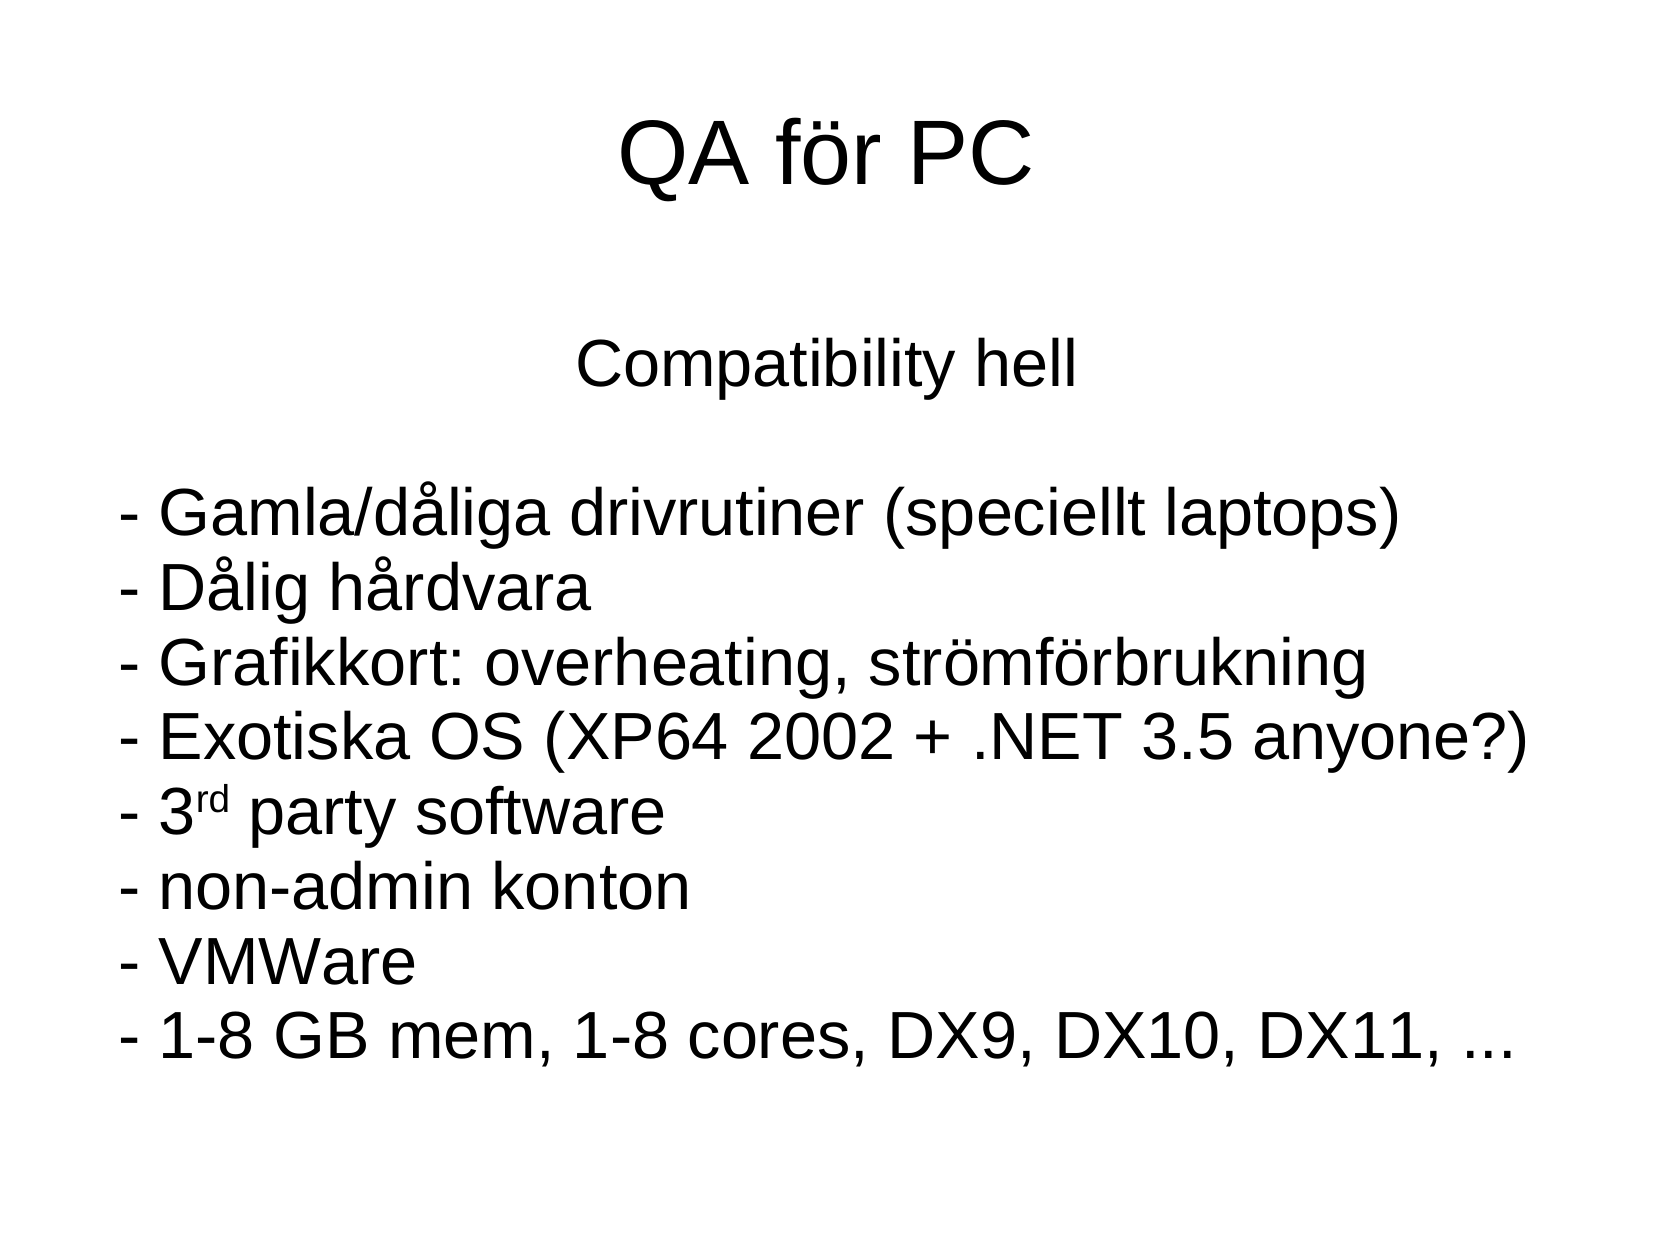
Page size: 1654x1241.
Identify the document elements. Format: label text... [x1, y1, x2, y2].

title QA för PC [82, 49, 1571, 257]
subtitle Compatibility hell - Gamla/dåliga drivrutiner (speciellt laptops) - Dålig hårdvara - Grafikkort: overheating, strömförbrukning - Exotiska OS (XP64 2002 + .NET 3.5 anyone?) - 3rd party software - non-admin konton - VMWare - 1-8 GB mem, 1-8 cores, DX9, DX10, DX11, ... [82, 290, 1571, 1109]
